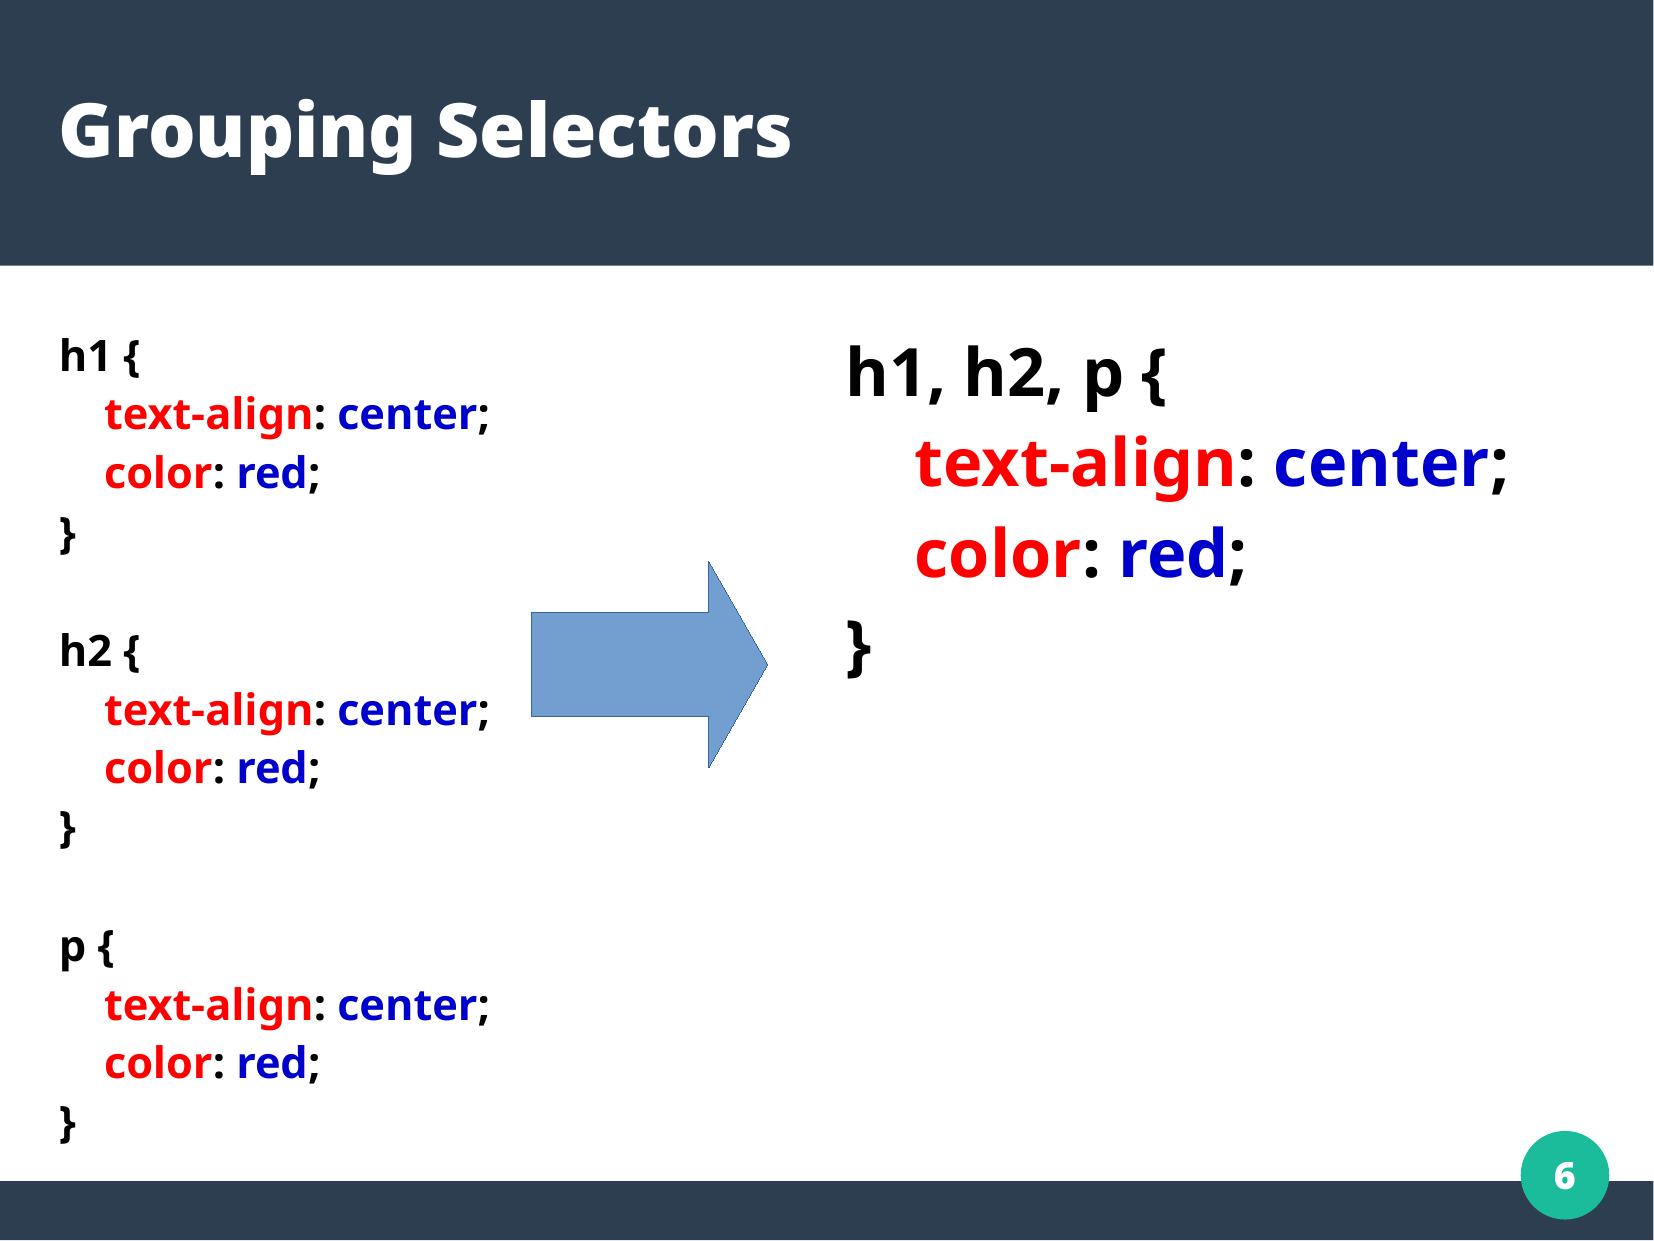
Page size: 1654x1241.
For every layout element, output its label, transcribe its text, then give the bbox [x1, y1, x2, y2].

text_box [531, 561, 768, 768]
list h1, h2, p { text-align: center; color: red; } [845, 324, 1596, 1152]
list h1 { text-align: center; color: red; } h2 { text-align: center; color: red; } p { text-align: center; color: red; } [59, 324, 809, 1152]
title Grouping Selectors [59, 49, 1595, 207]
